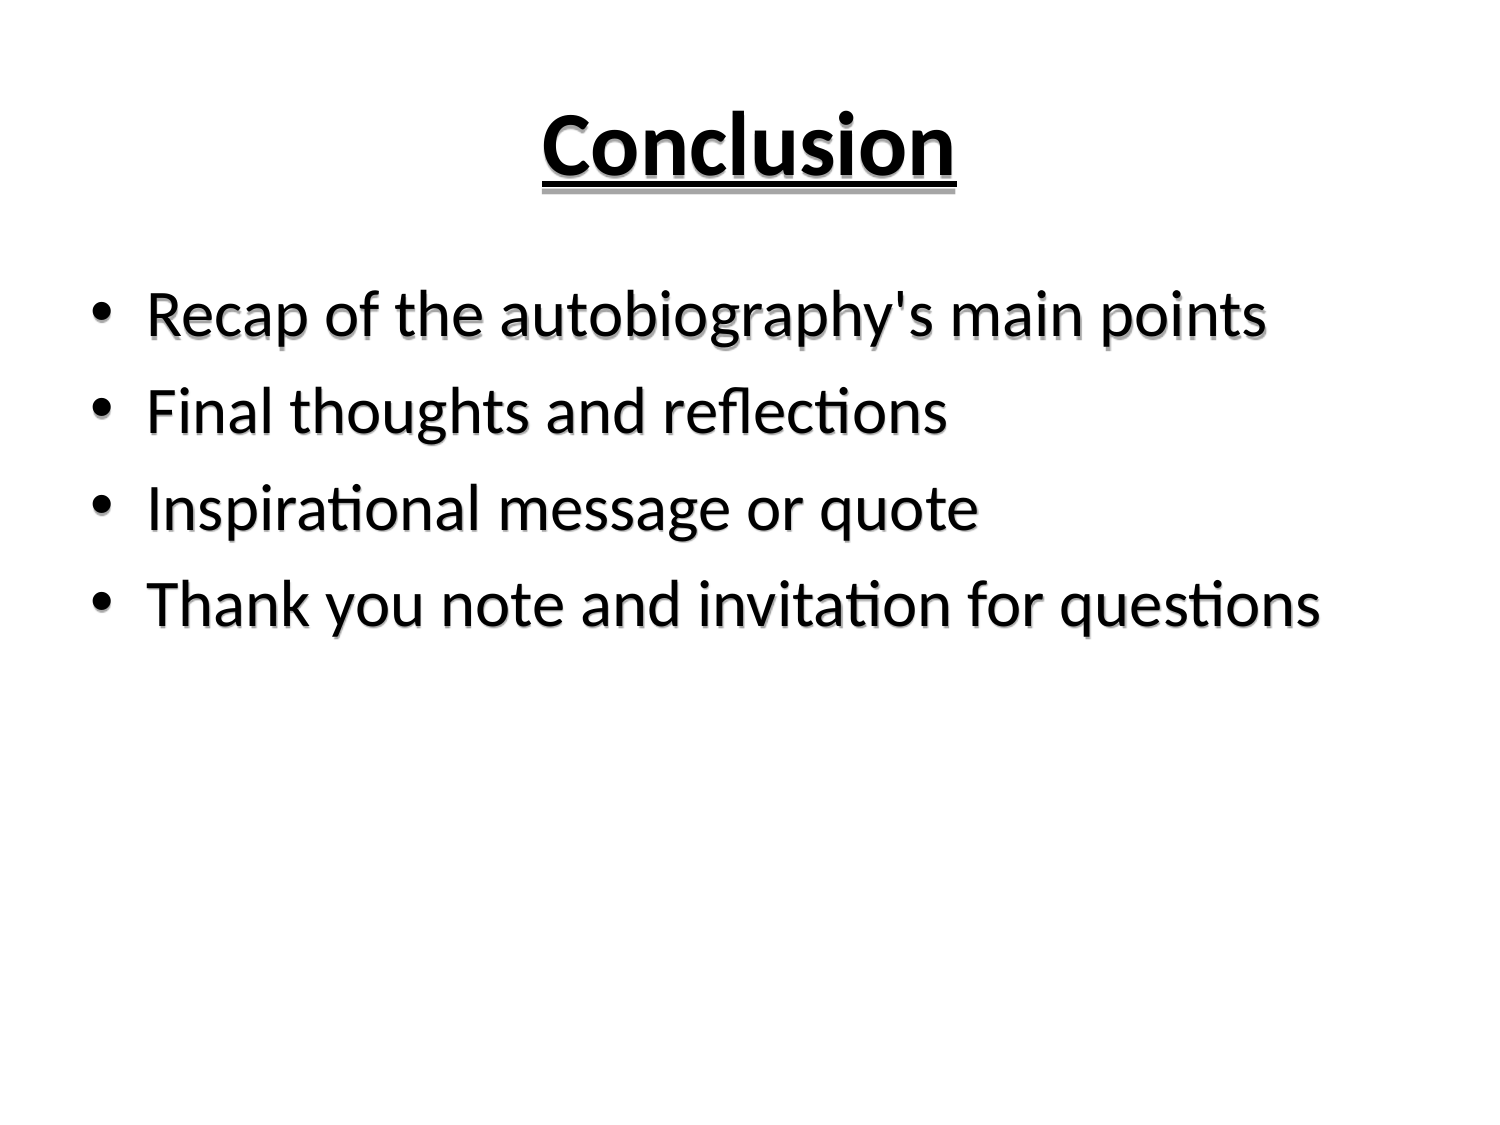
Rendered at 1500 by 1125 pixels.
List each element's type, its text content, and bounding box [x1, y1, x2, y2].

list Recap of the autobiography's main points Final thoughts and reflections Inspirational message or quote Thank you note and invitation for questions [75, 262, 1426, 1005]
title Conclusion [75, 45, 1426, 233]
